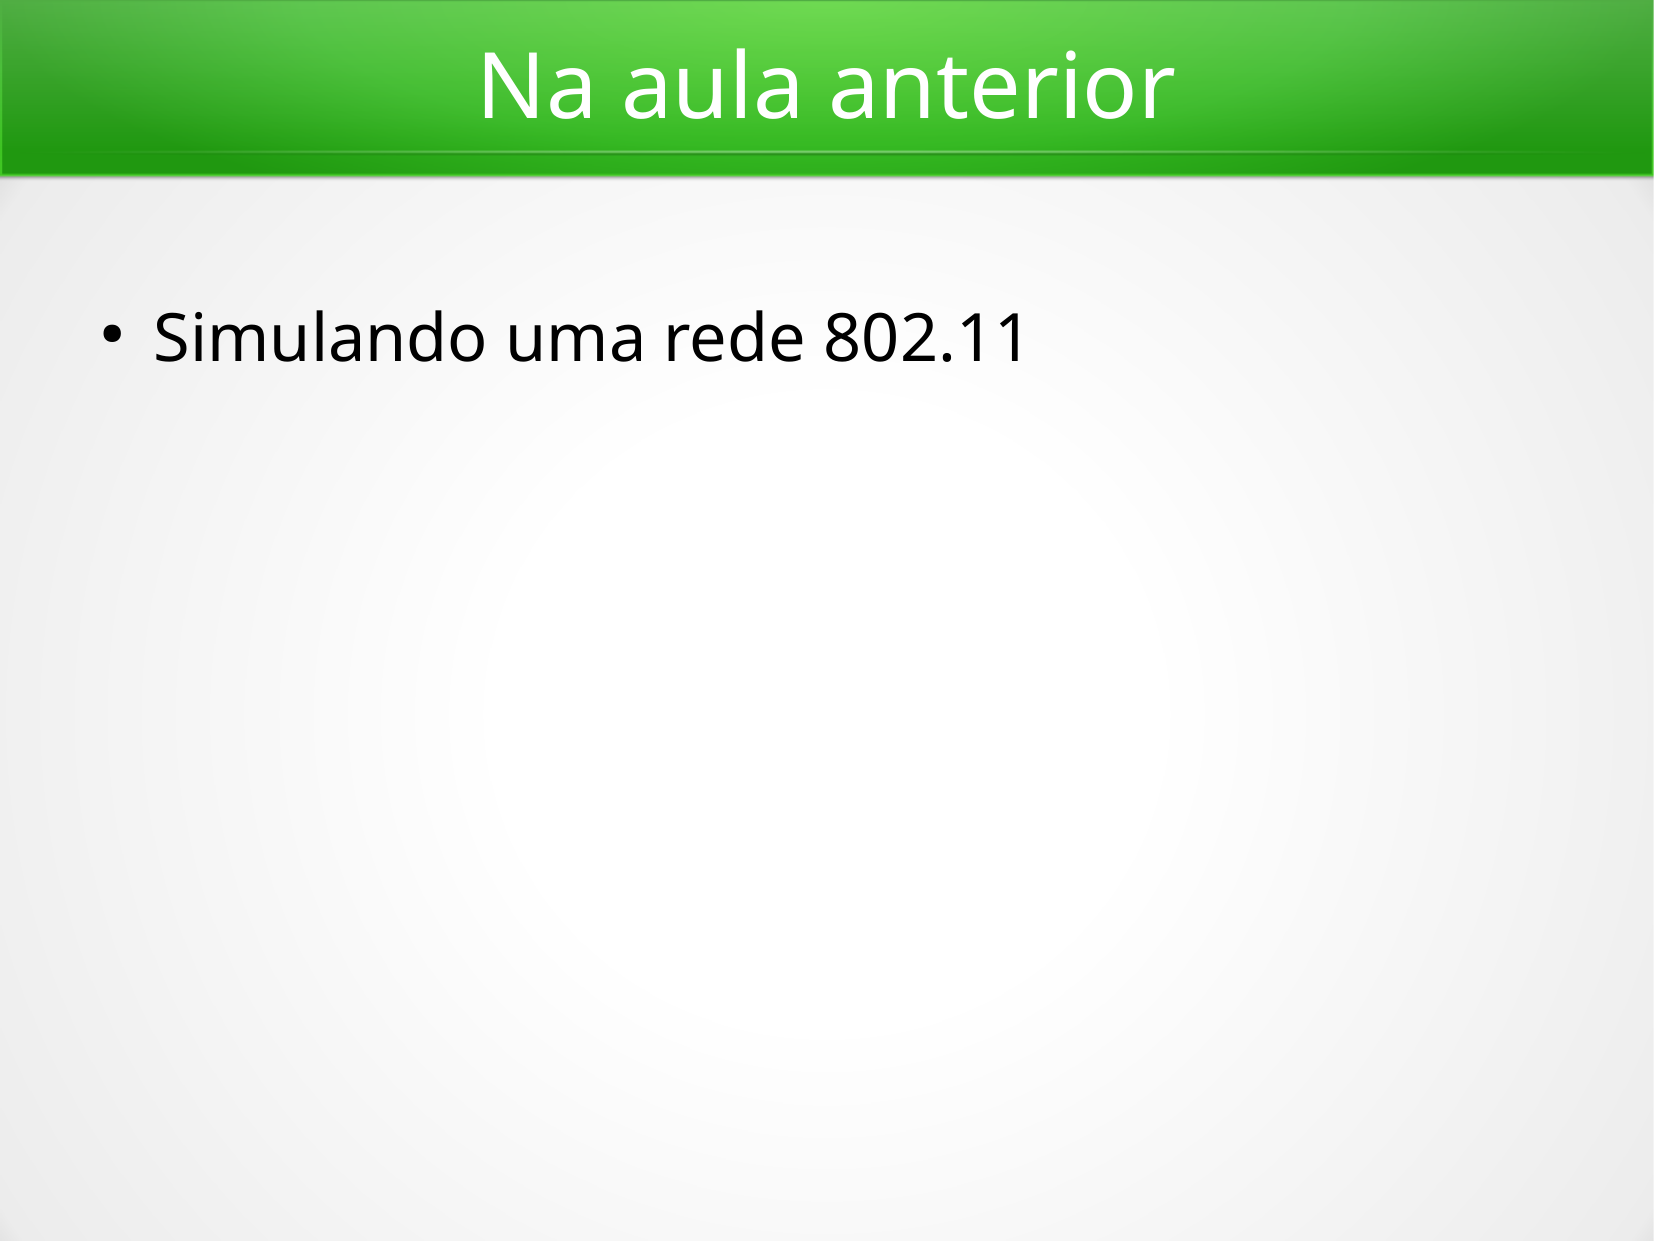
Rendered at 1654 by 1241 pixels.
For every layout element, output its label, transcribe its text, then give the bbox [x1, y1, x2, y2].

title Na aula anterior [82, 11, 1571, 154]
list Simulando uma rede 802.11 [82, 290, 1571, 1010]
picture [0, 0, 1654, 1241]
